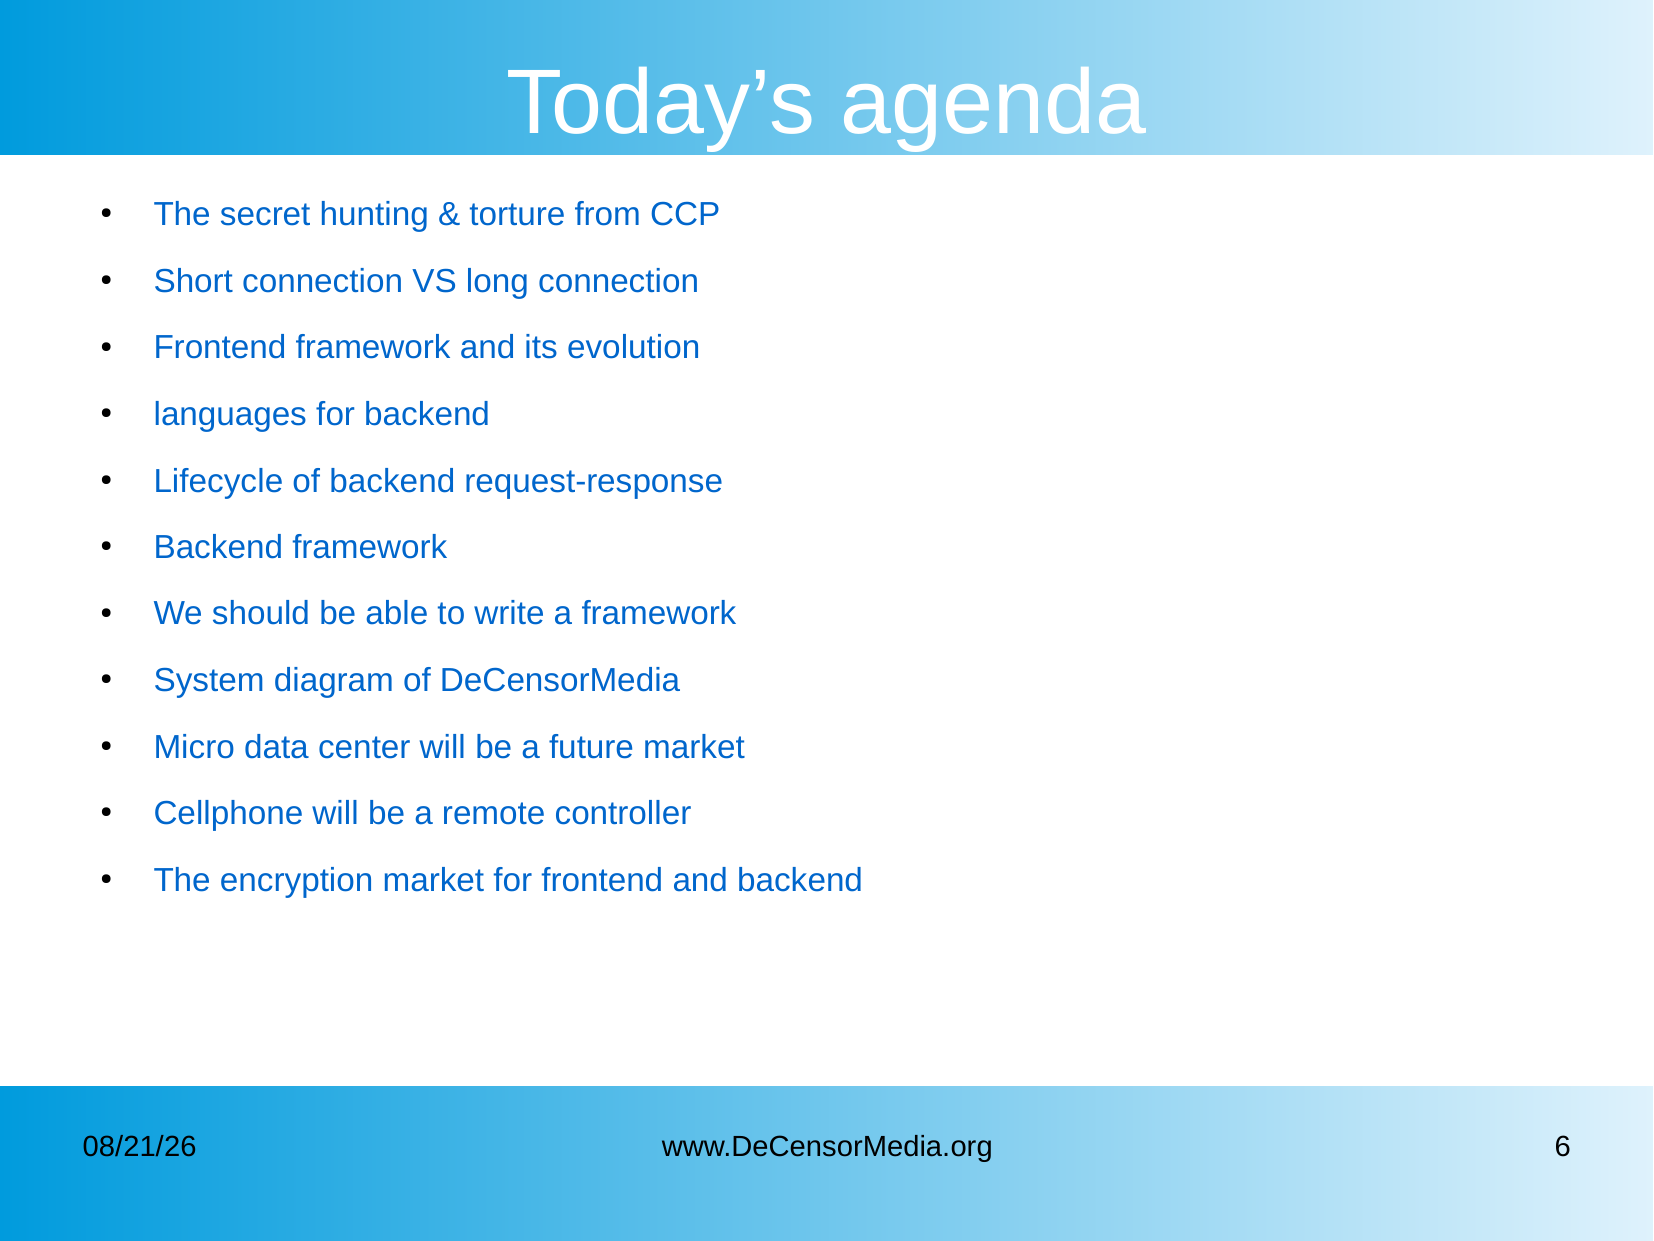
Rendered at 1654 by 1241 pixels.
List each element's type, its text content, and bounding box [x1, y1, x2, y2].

title Today’s agenda [82, 48, 1571, 156]
list The secret hunting & torture from CCP Short connection VS long connection Frontend framework and its evolution languages for backend Lifecycle of backend request-response Backend framework We should be able to write a framework System diagram of DeCensorMedia Micro data center will be a future market Cellphone will be a remote controller The encryption market for frontend and backend [82, 195, 1571, 916]
